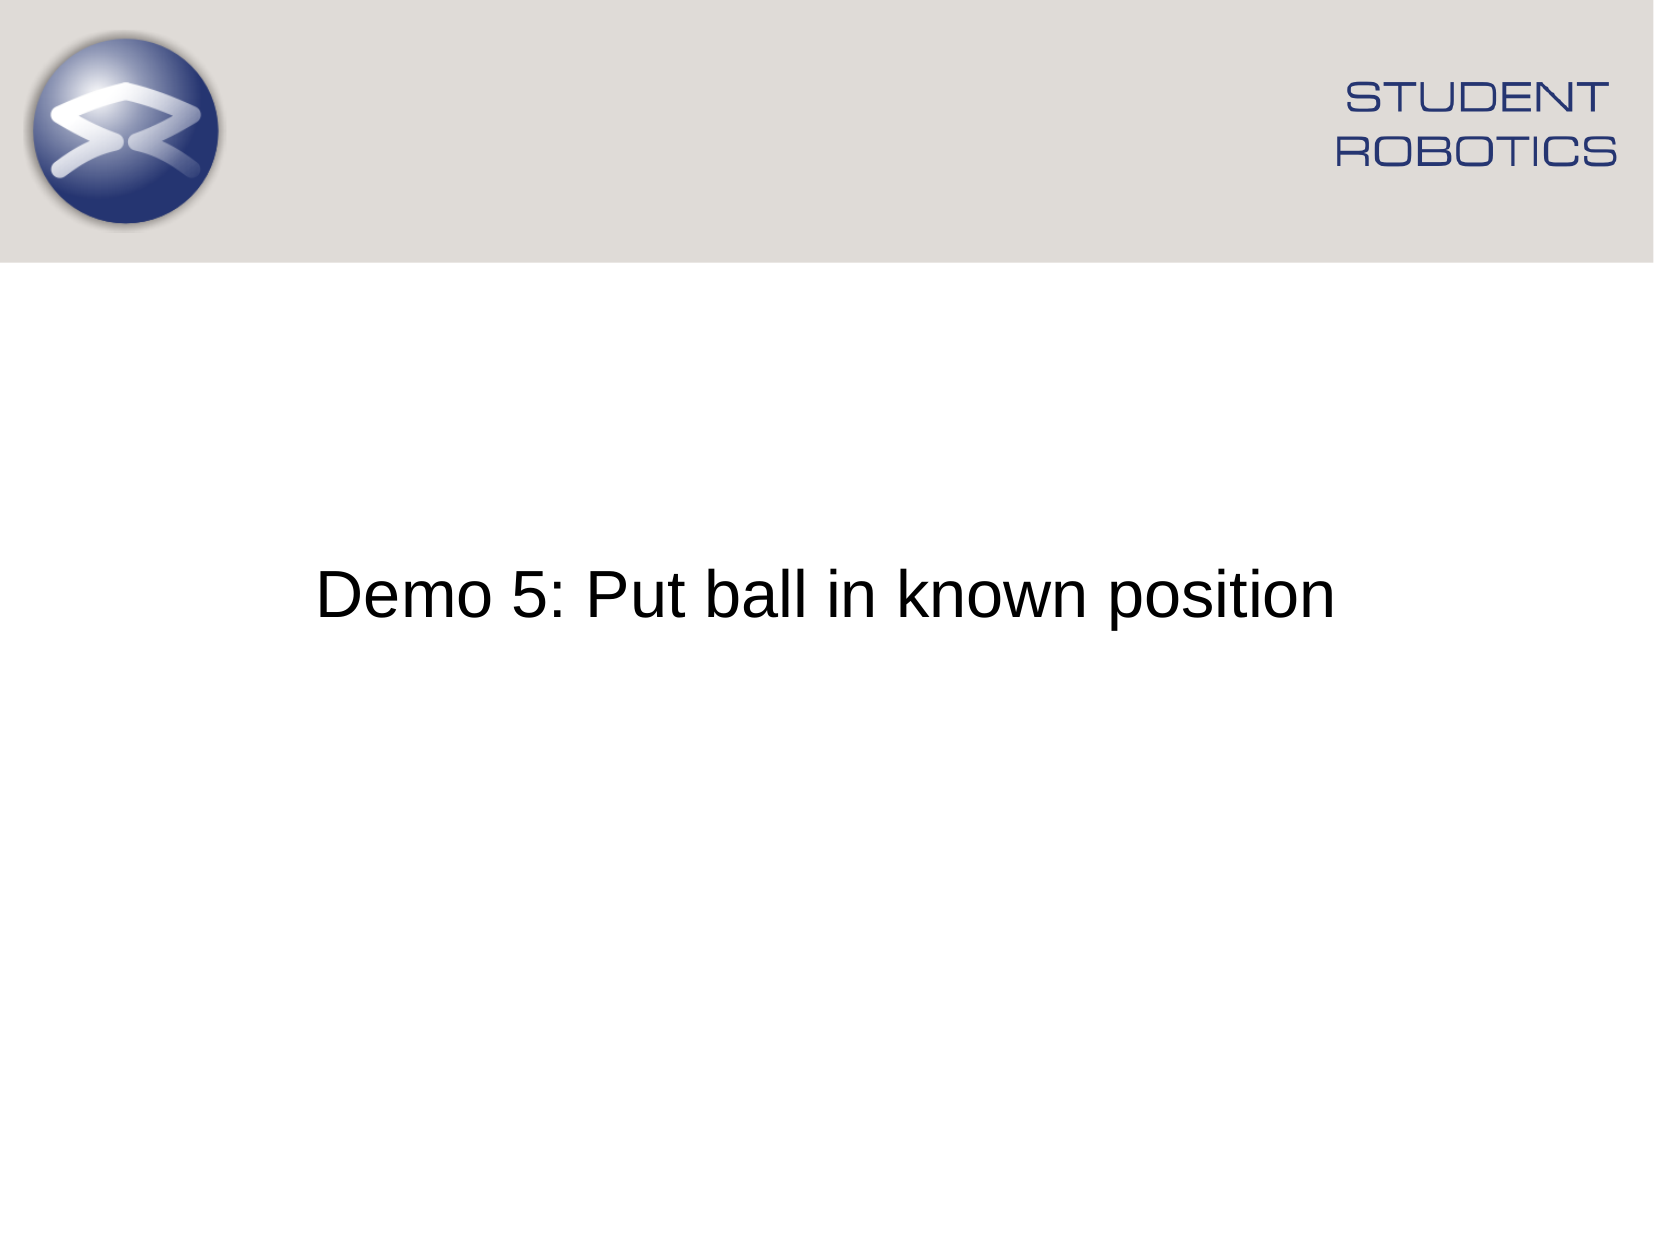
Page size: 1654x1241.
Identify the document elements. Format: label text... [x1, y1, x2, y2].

picture [1571, 68, 1633, 174]
picture [9, 19, 82, 245]
subtitle Demo 5: Put ball in known position [82, 7, 1571, 1102]
